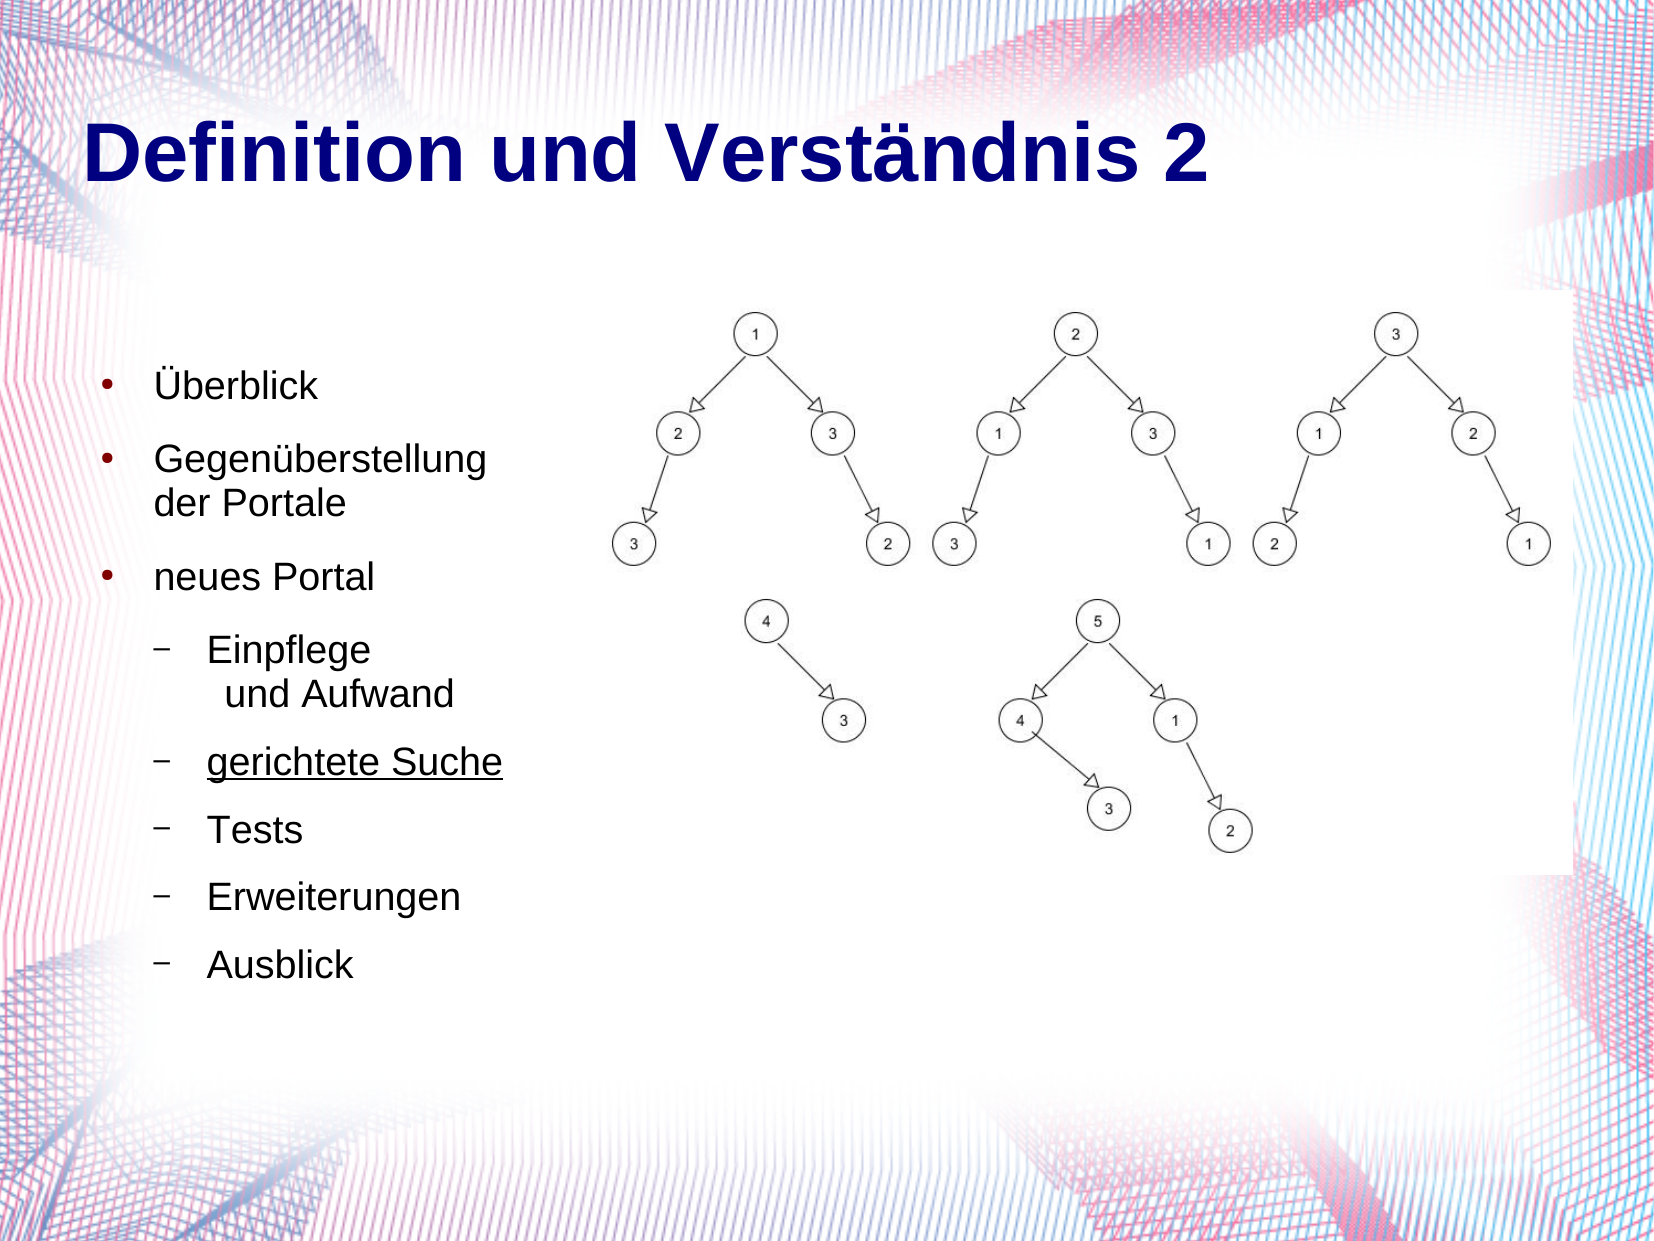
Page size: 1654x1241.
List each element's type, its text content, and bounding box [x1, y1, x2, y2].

list Überblick Gegenüberstellung der Portale neues Portal Einpflege und Aufwand gerichtete Suche Tests Erweiterungen Ausblick [82, 290, 520, 1109]
picture [0, 0, 1654, 1241]
title Definition und Verständnis 2 [82, 49, 1571, 257]
